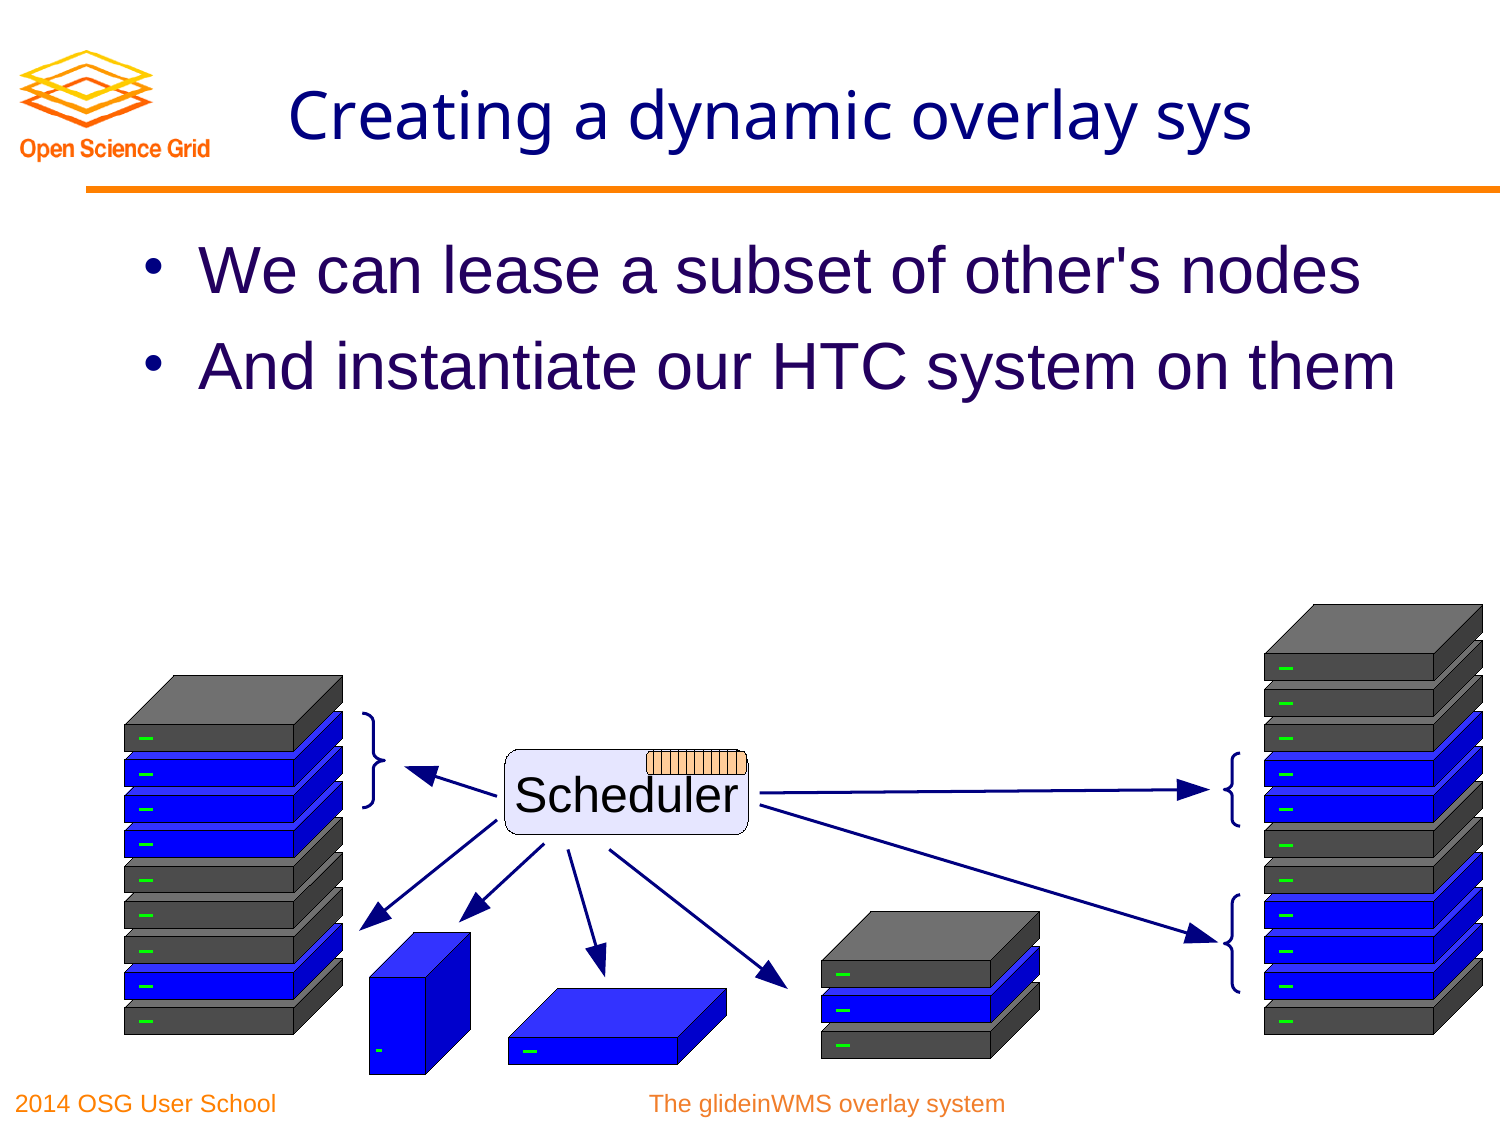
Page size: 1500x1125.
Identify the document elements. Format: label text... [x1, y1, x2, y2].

text_box [1264, 887, 1483, 964]
text_box [124, 958, 343, 1035]
text_box [821, 946, 1040, 1023]
text_box [1264, 711, 1483, 787]
title Creating a dynamic overlay sys [201, 18, 1342, 207]
text_box [124, 746, 343, 823]
text_box [646, 751, 747, 775]
picture [0, 27, 201, 179]
text_box [1264, 640, 1483, 717]
text_box [1264, 923, 1483, 1000]
text_box [1264, 675, 1483, 752]
text_box [1264, 852, 1483, 929]
text_box [1264, 604, 1483, 681]
text_box [124, 887, 343, 964]
text_box Scheduler [504, 749, 749, 835]
text_box [369, 932, 471, 1075]
text_box [1264, 958, 1483, 1035]
text_box [1264, 817, 1483, 894]
text_box [1264, 746, 1483, 823]
text_box [124, 817, 343, 893]
text_box [821, 982, 1040, 1059]
text_box [1264, 781, 1483, 858]
list We can lease a subset of other's nodes And instantiate our HTC system on them [127, 218, 1473, 962]
text_box [508, 988, 727, 1065]
text_box [124, 781, 343, 858]
text_box [124, 675, 343, 752]
text_box [124, 923, 343, 1000]
text_box [124, 711, 343, 787]
text_box [821, 911, 1040, 988]
text_box [124, 852, 343, 929]
